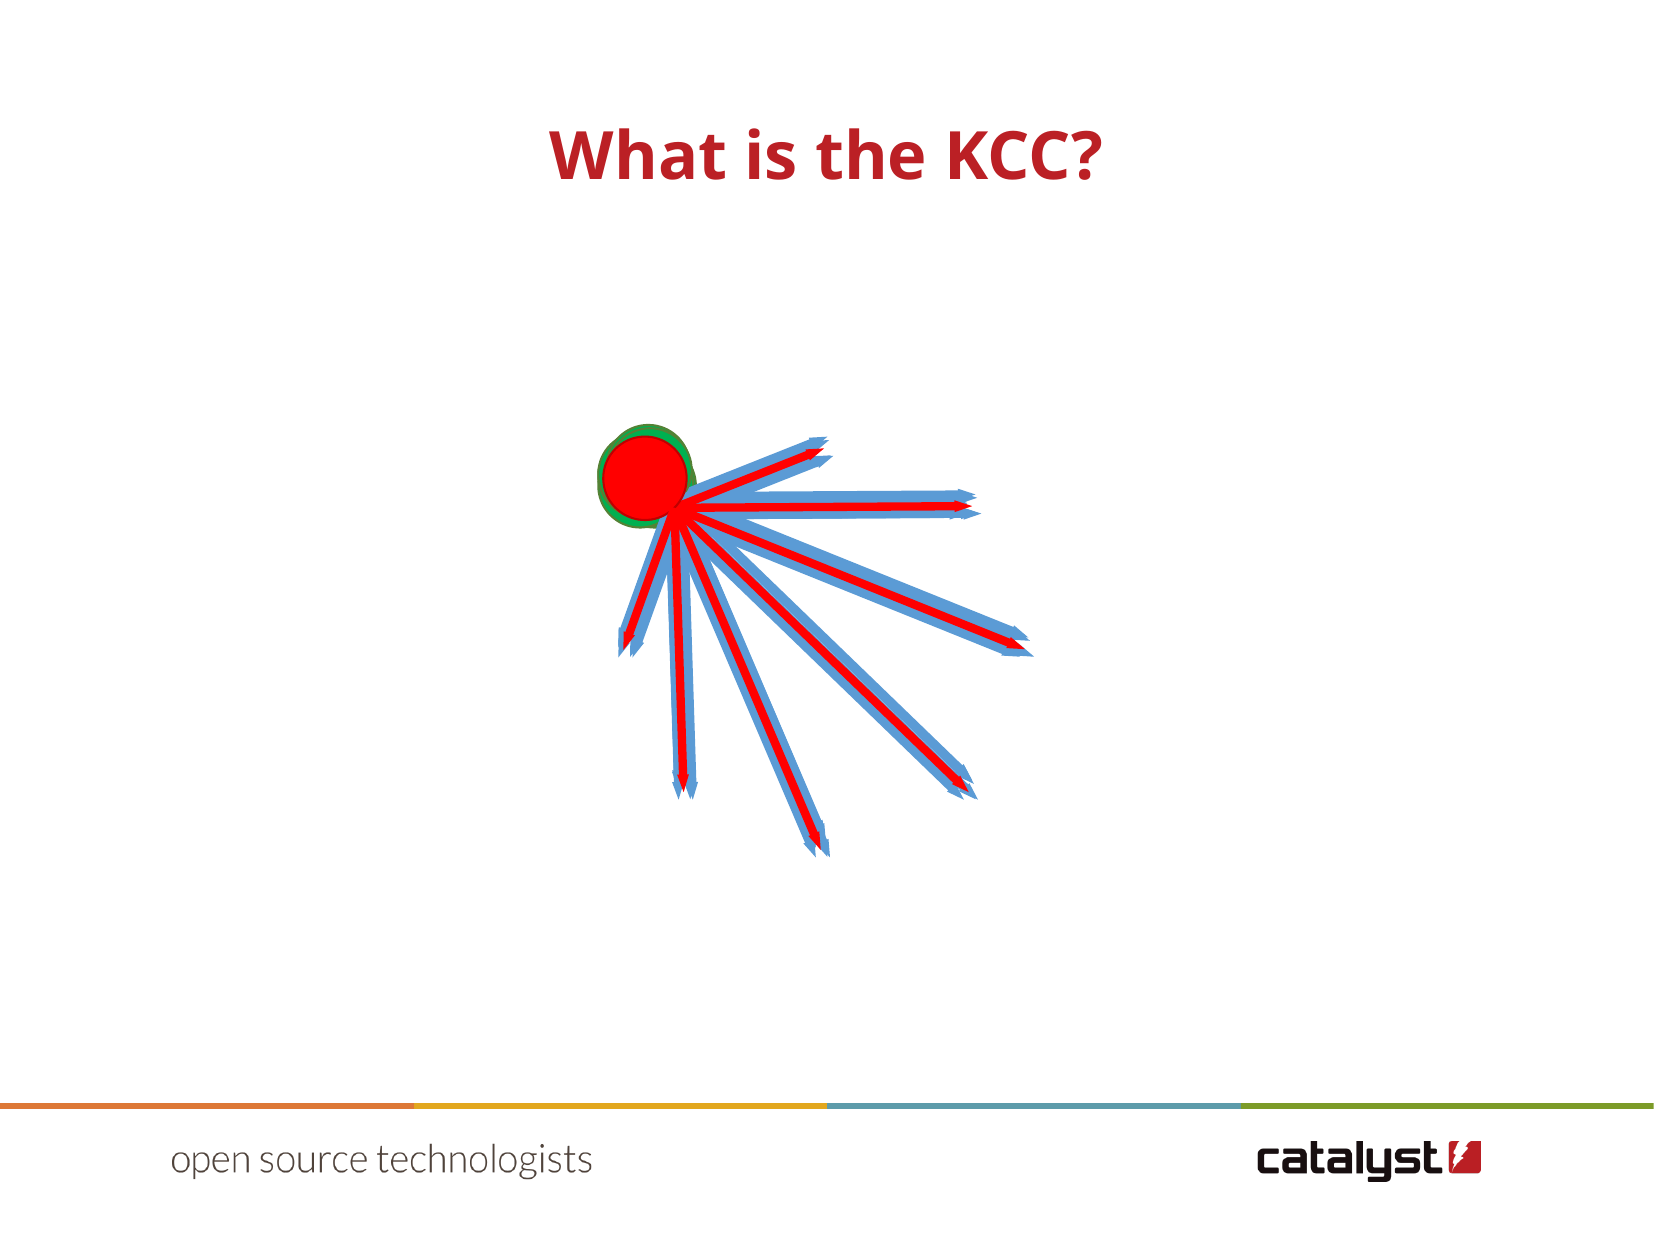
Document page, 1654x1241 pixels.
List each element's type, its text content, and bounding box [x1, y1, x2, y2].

text_box [598, 424, 696, 528]
title What is the KCC? [82, 49, 1571, 257]
